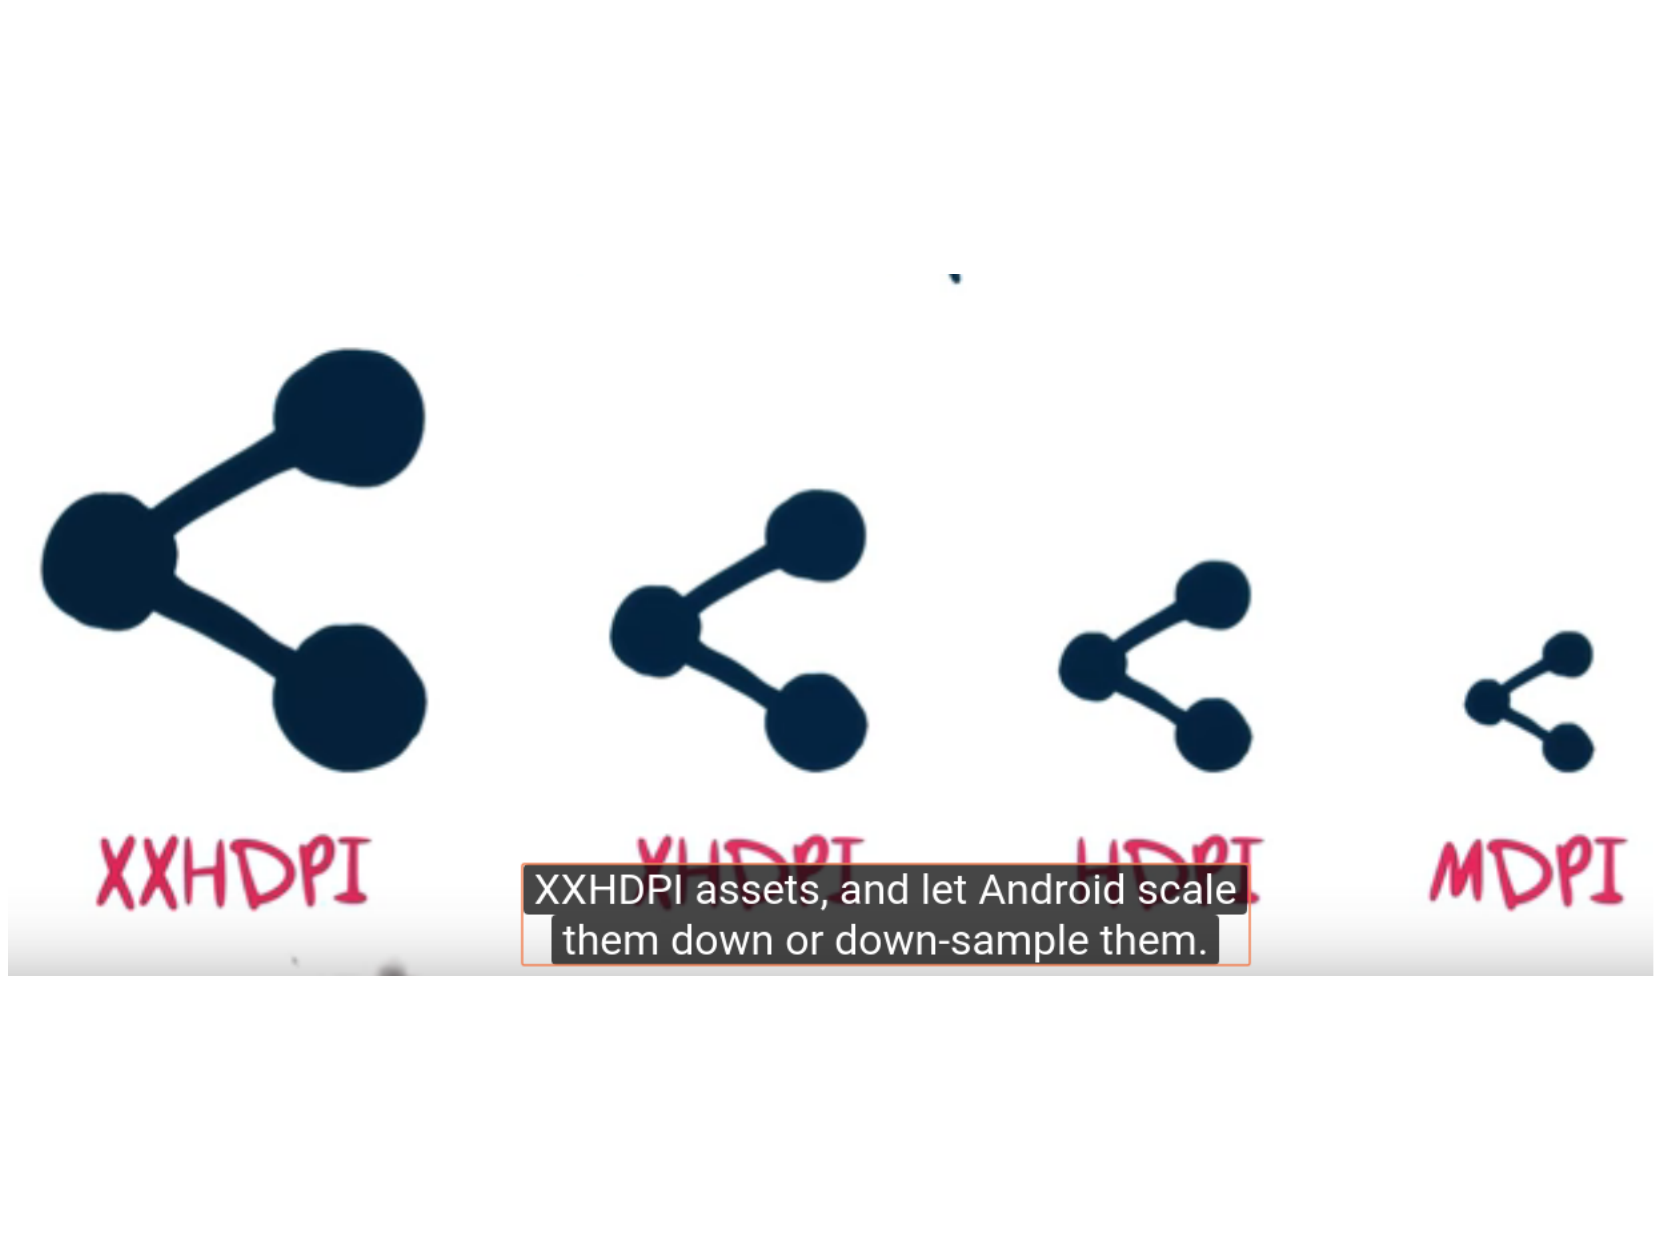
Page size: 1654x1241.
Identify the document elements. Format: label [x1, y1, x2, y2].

picture [8, 274, 1654, 976]
